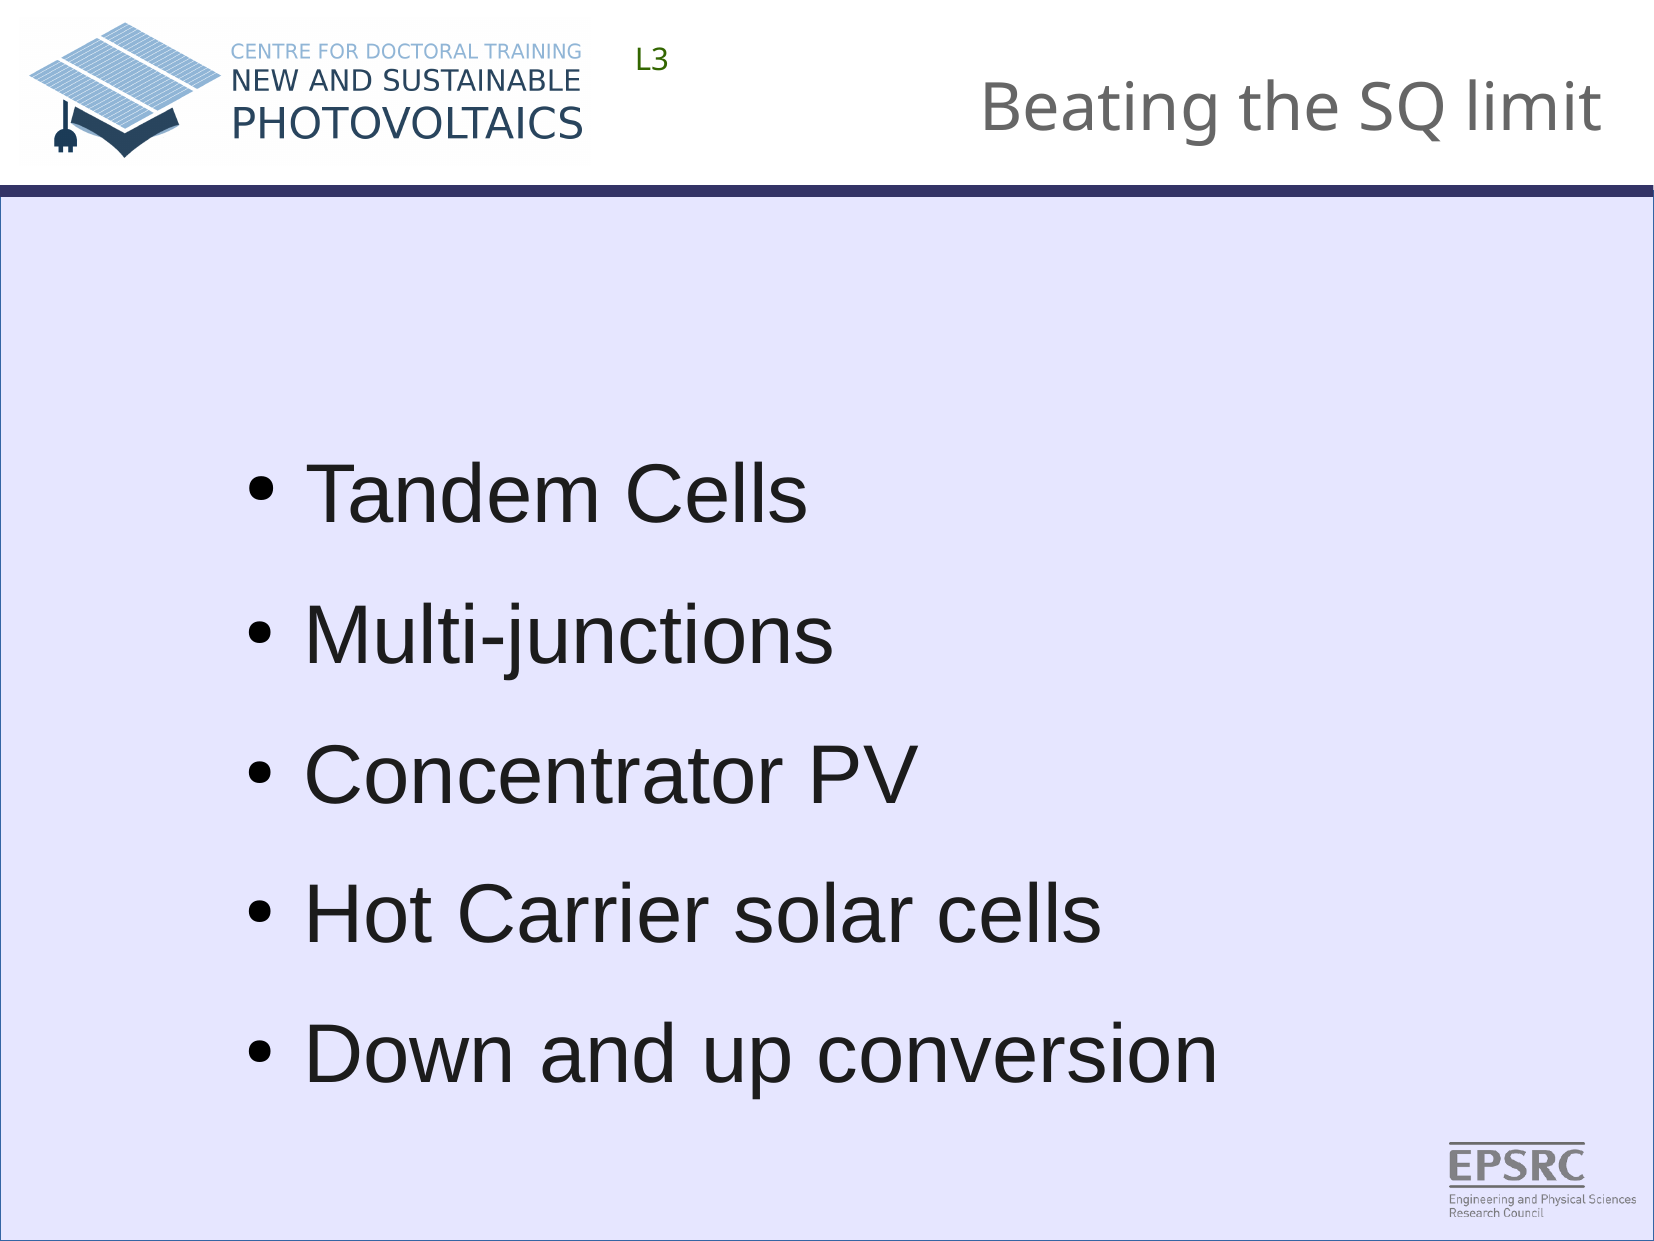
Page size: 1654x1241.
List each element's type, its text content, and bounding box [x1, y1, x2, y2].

text_box Tandem Cells Multi-junctions Concentrator PV Hot Carrier solar cells Down and up conversion [227, 377, 1238, 1061]
picture [19, 17, 591, 166]
text_box L3 [620, 29, 880, 80]
text_box [0, 197, 1654, 1241]
text_box Beating the SQ limit [767, 51, 1619, 142]
picture [1449, 1142, 1636, 1217]
